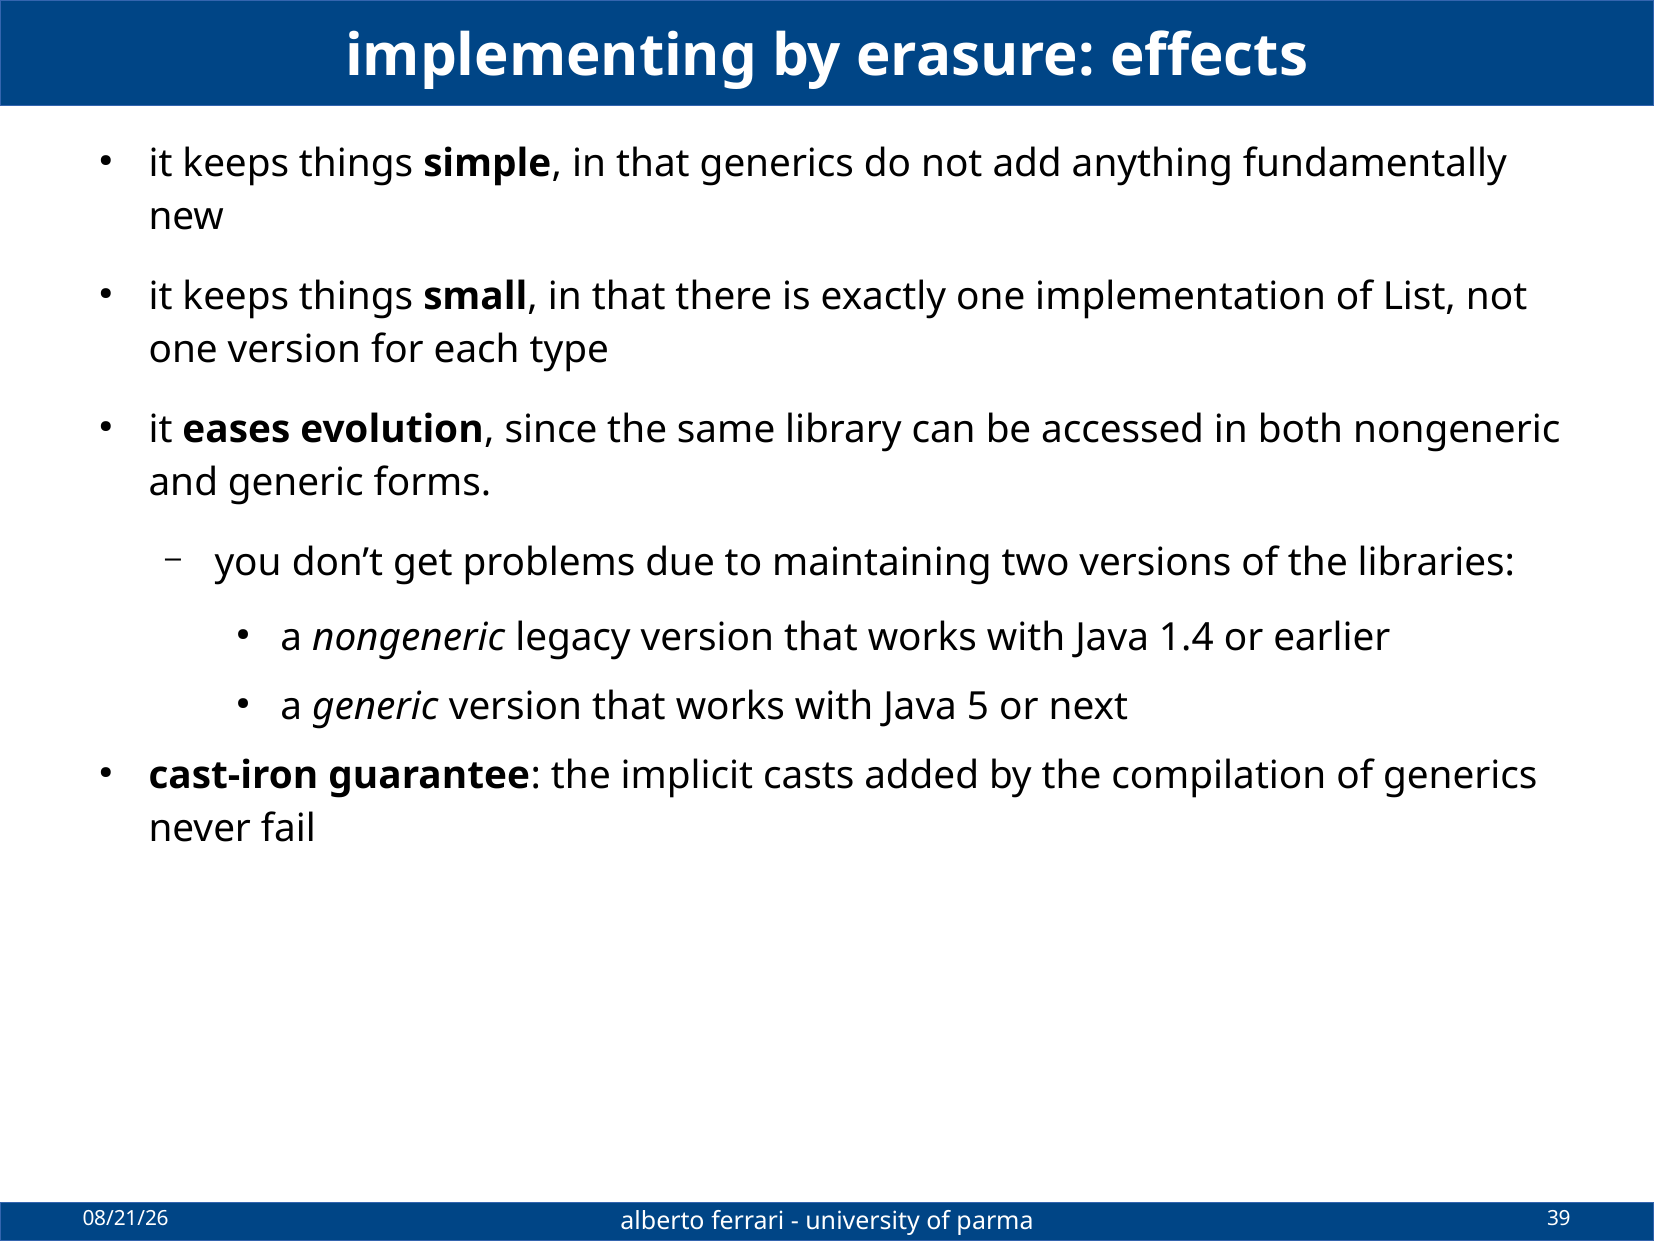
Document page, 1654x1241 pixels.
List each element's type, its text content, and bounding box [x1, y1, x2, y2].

title implementing by erasure: effects [0, 0, 1654, 106]
list it keeps things simple, in that generics do not add anything fundamentally new it keeps things small, in that there is exactly one implementation of List, not one version for each type it eases evolution, since the same library can be accessed in both nongeneric and generic forms. you don’t get problems due to maintaining two versions of the libraries: a nongeneric legacy version that works with Java 1.4 or earlier a generic version that works with Java 5 or next cast-iron guarantee: the implicit casts added by the compilation of generics never fail [82, 135, 1571, 855]
